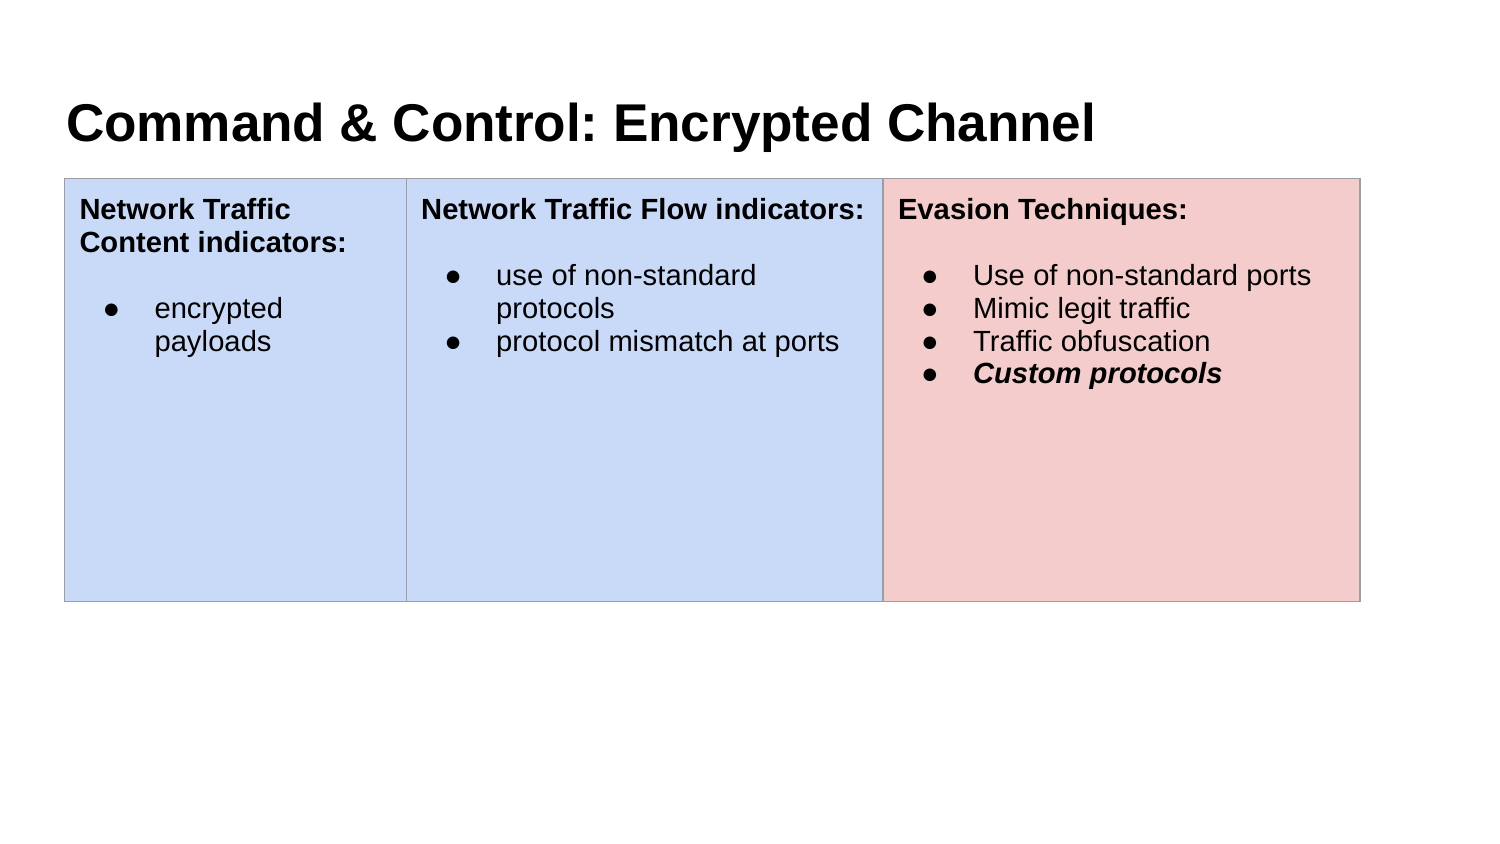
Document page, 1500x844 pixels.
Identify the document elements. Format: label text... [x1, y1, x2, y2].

table_header Evasion Techniques: Use of non-standard ports Mimic legit traffic Traffic obfuscation Custom protocols [884, 179, 1359, 601]
table_header Network Traffic Content indicators: encrypted payloads [65, 179, 406, 601]
table_header Network Traffic Flow indicators: use of non-standard protocols protocol mismatch at ports [407, 179, 882, 601]
title Command & Control: Encrypted Channel [51, 72, 1449, 167]
